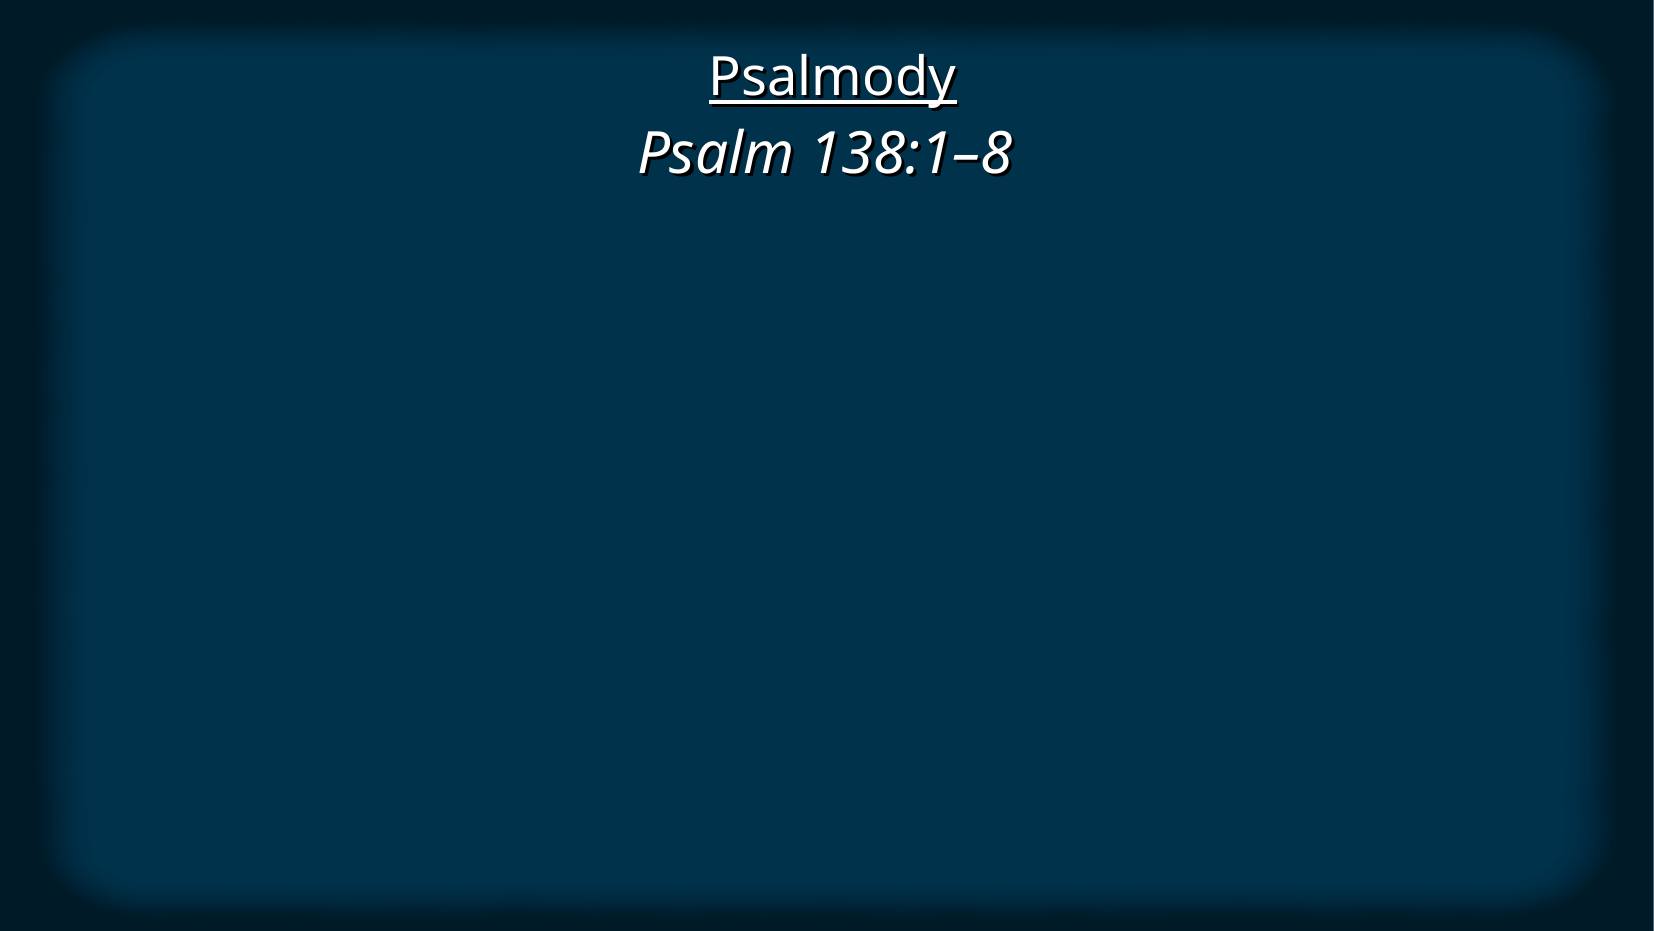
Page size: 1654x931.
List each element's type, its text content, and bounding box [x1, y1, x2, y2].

text_box Psalmody Psalm 138:1–8 [75, 30, 1591, 194]
picture [0, 0, 1654, 931]
